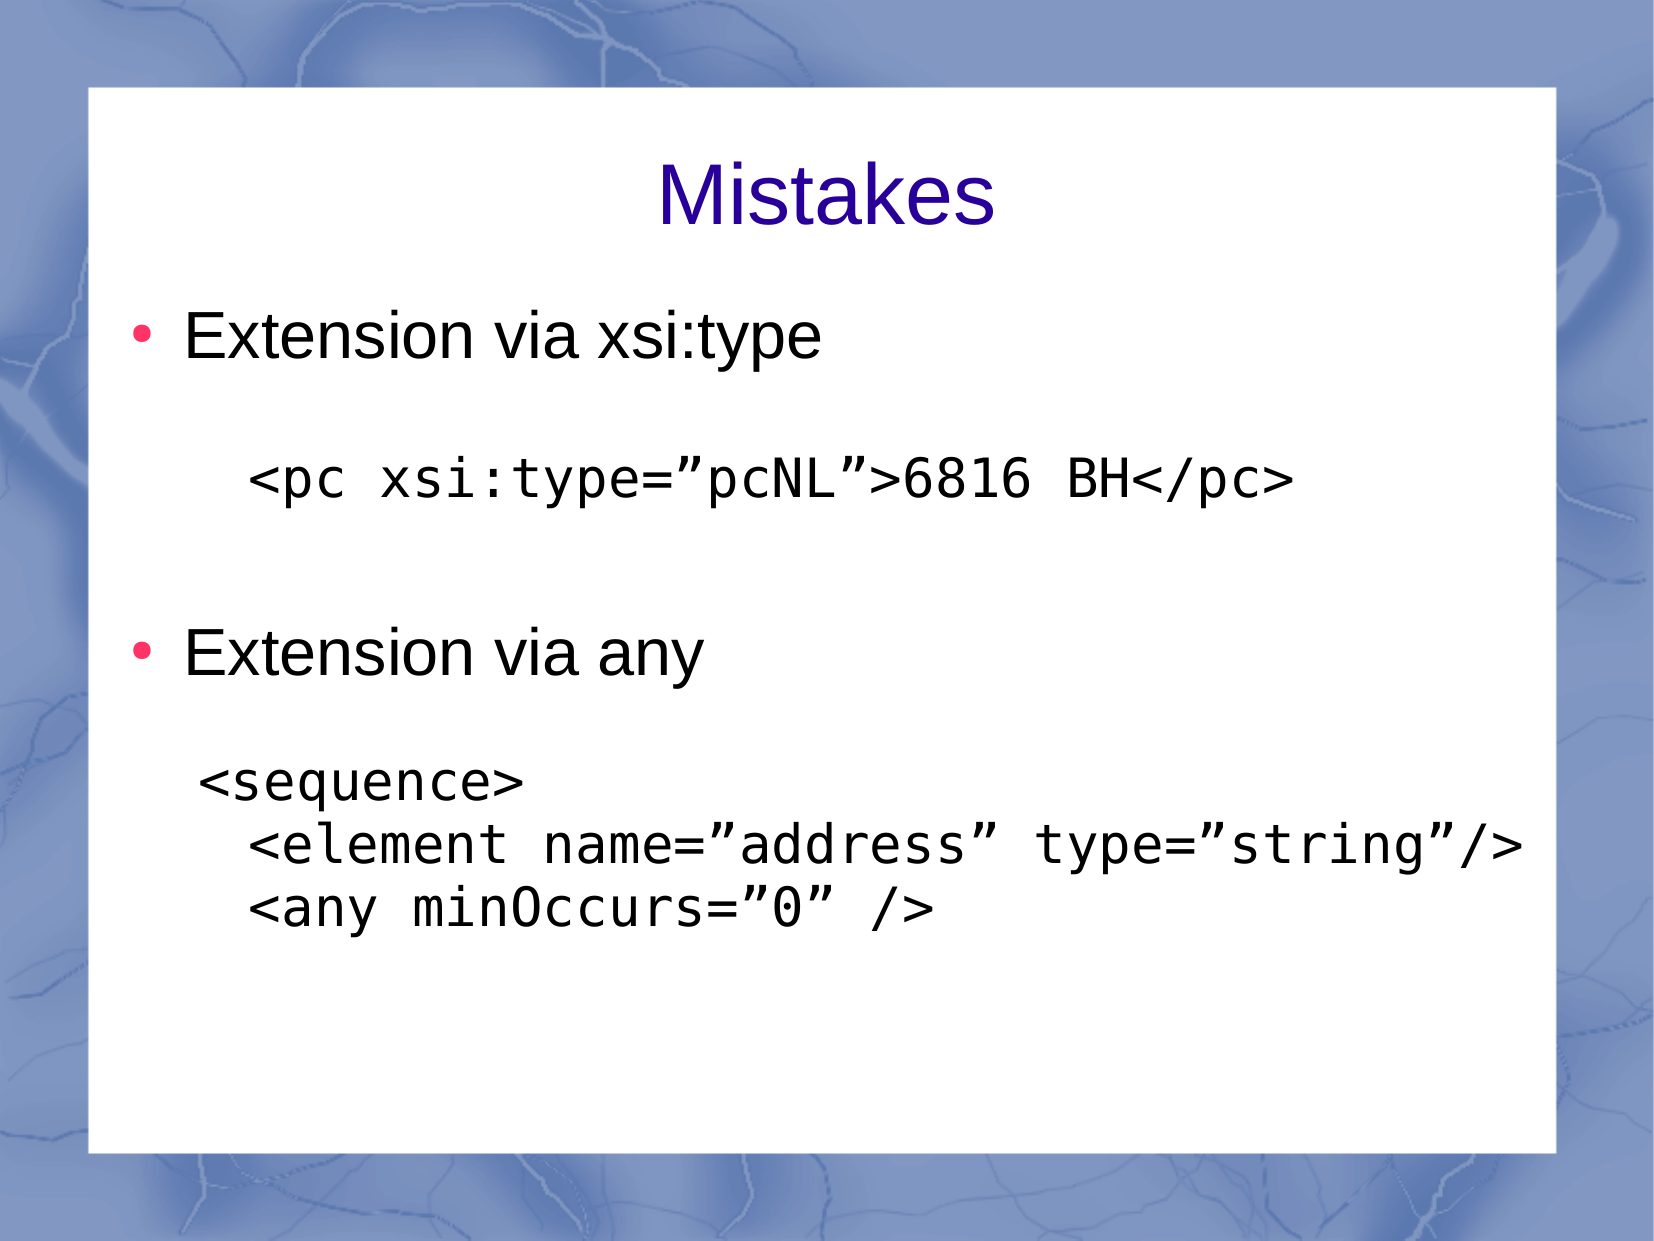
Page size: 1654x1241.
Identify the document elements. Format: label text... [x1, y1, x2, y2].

list Extension via xsi:type <pc xsi:type=”pcNL”>6816 BH</pc> Extension via any <sequence> <element name=”address” type=”string”/> <any minOccurs=”0” /> [112, 297, 1576, 1023]
picture [0, 0, 1654, 1241]
title Mistakes [118, 90, 1536, 297]
